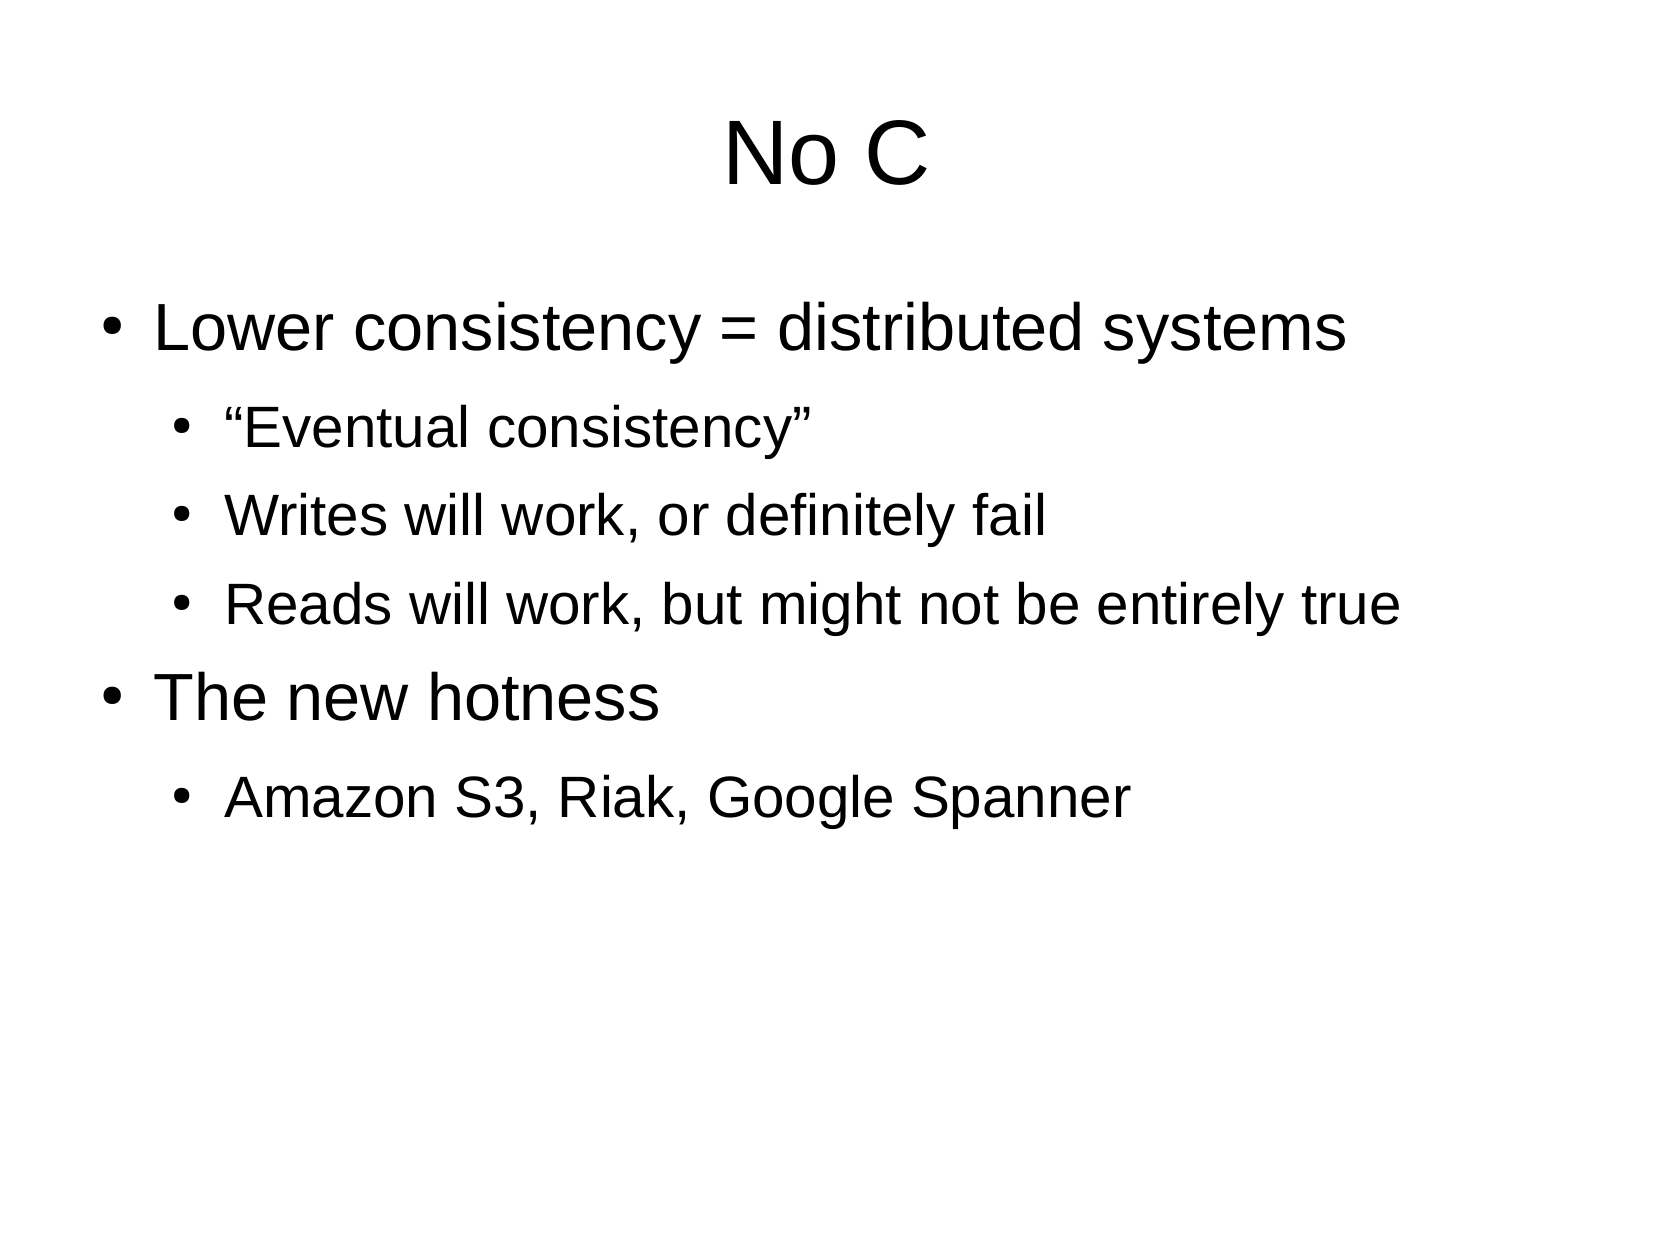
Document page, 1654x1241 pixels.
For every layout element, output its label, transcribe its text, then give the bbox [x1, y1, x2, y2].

title No C [82, 49, 1571, 257]
list Lower consistency = distributed systems “Eventual consistency” Writes will work, or definitely fail Reads will work, but might not be entirely true The new hotness Amazon S3, Riak, Google Spanner [82, 290, 1571, 1109]
